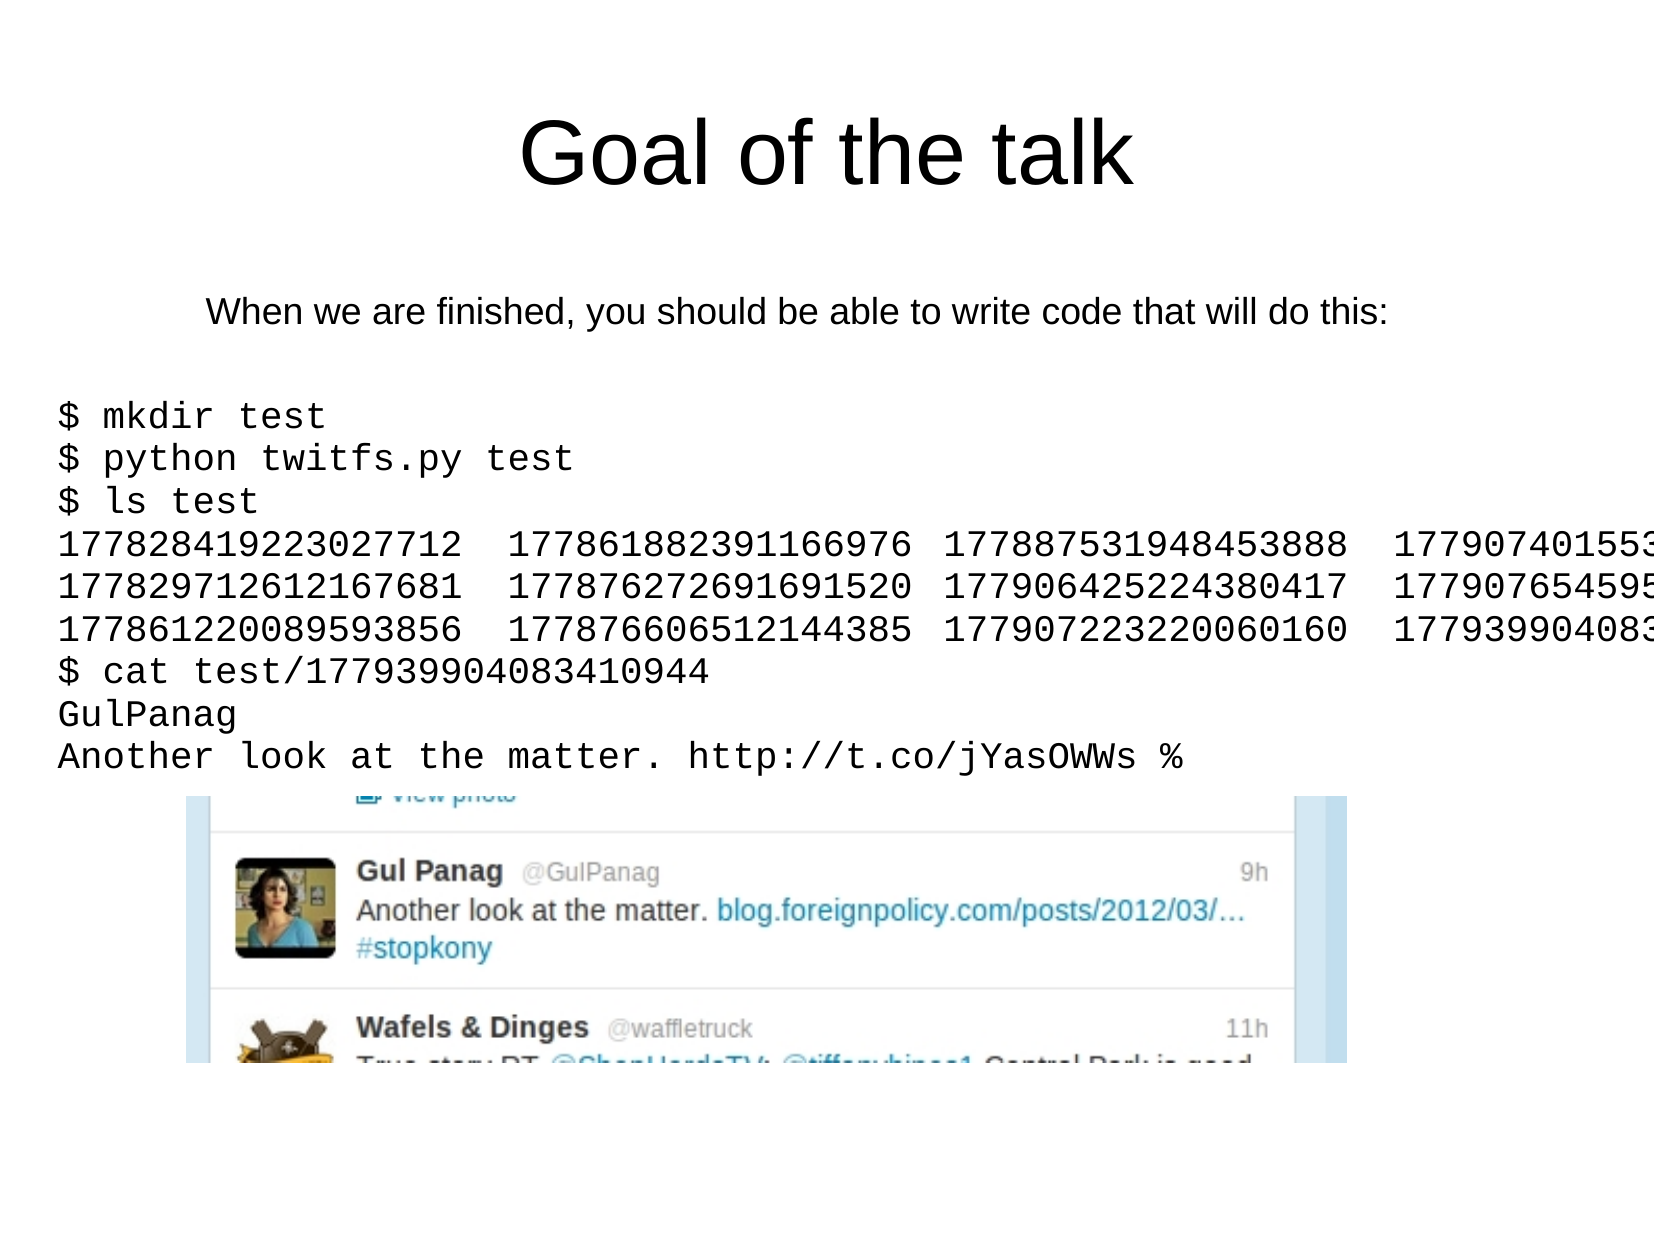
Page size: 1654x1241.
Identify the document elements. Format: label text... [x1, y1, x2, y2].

picture [186, 796, 1347, 1063]
title Goal of the talk [82, 49, 1571, 257]
text_box When we are finished, you should be able to write code that will do this: [190, 283, 1405, 341]
text_box $ mkdir test $ python twitfs.py test $ ls test 177828419223027712 177861882391166976 177887531948453888 177907401553494017 177940377339314177 178020021065359360 178044456589721600 177829712612167681 177876272691691520 177906425224380417 177907654595837952 177949719090307072 178020400033312768 178067246780911617 177861220089593856 177876606512144385 177907223220060160 177939904083410944 177989623283331072 178042052003643392 $ cat test/177939904083410944 GulPanag Another look at the matter. http://t.co/jYasOWWs % [42, 389, 1654, 915]
